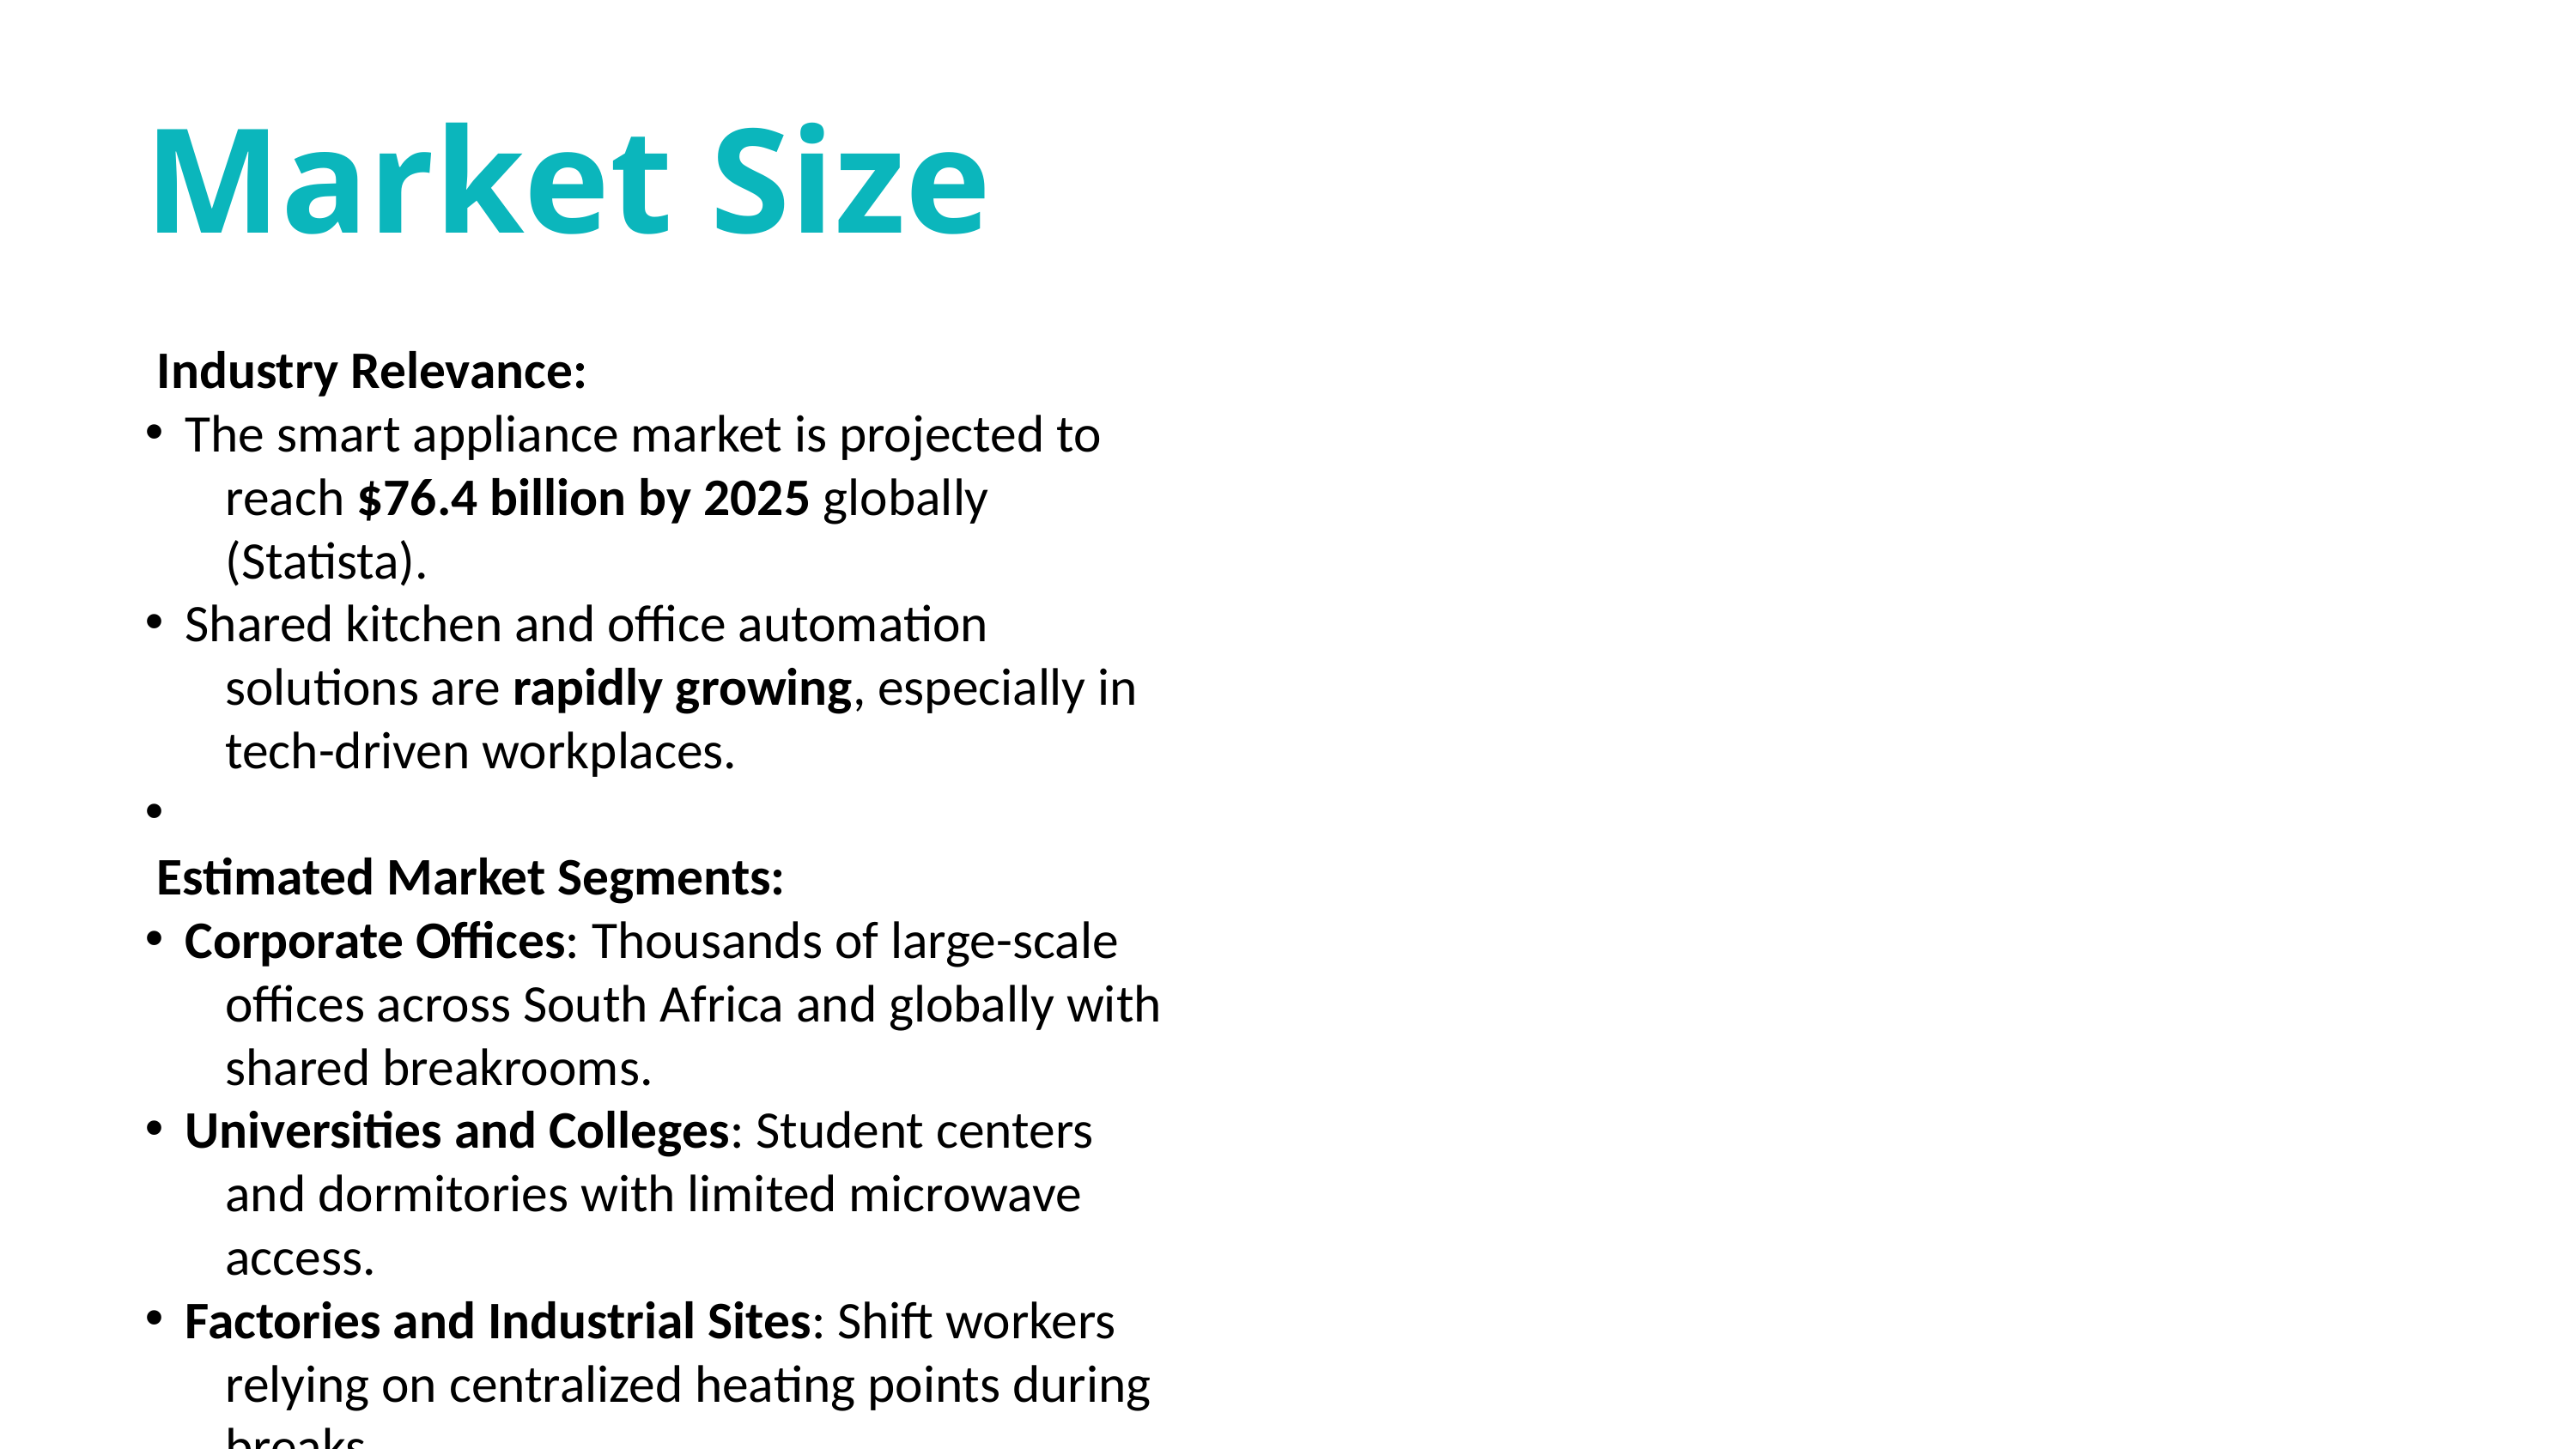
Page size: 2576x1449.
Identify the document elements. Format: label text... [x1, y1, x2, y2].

text_box Industry Relevance: The smart appliance market is projected to reach $76.4 billion by 2025 globally (Statista). Shared kitchen and office automation solutions are rapidly growing, especially in tech-driven workplaces. Estimated Market Segments: Corporate Offices: Thousands of large-scale offices across South Africa and globally with shared breakrooms. Universities and Colleges: Student centers and dormitories with limited microwave access. Factories and Industrial Sites: Shift workers relying on centralized heating points during breaks. [144, 336, 1184, 1449]
text_box Market Size [144, 88, 1117, 261]
